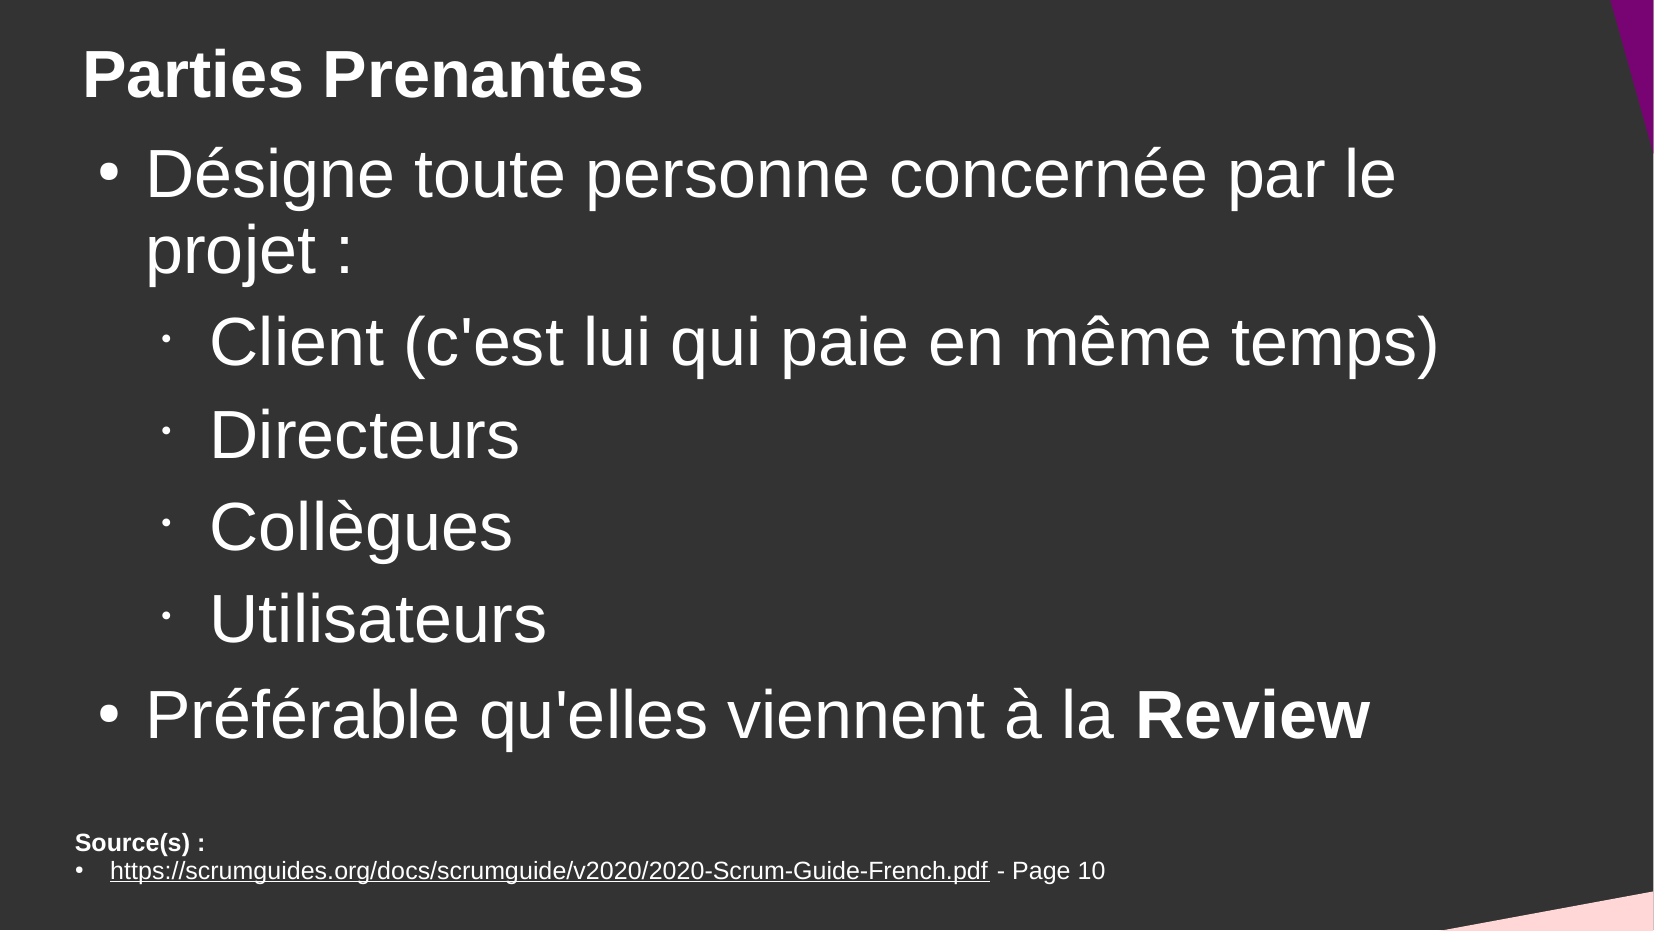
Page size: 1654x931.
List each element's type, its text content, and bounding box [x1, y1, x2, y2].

text_box [1438, 891, 1654, 931]
text_box Source(s) : https://scrumguides.org/docs/scrumguide/v2020/2020-Scrum-Guide-French.pdf - Page 10 [60, 821, 1546, 921]
title Parties Prenantes [82, 37, 1571, 122]
text_box [1610, 0, 1654, 156]
list Désigne toute personne concernée par le projet : Client (c'est lui qui paie en même temps) Directeurs Collègues Utilisateurs Préférable qu'elles viennent à la Review [80, 135, 1620, 756]
